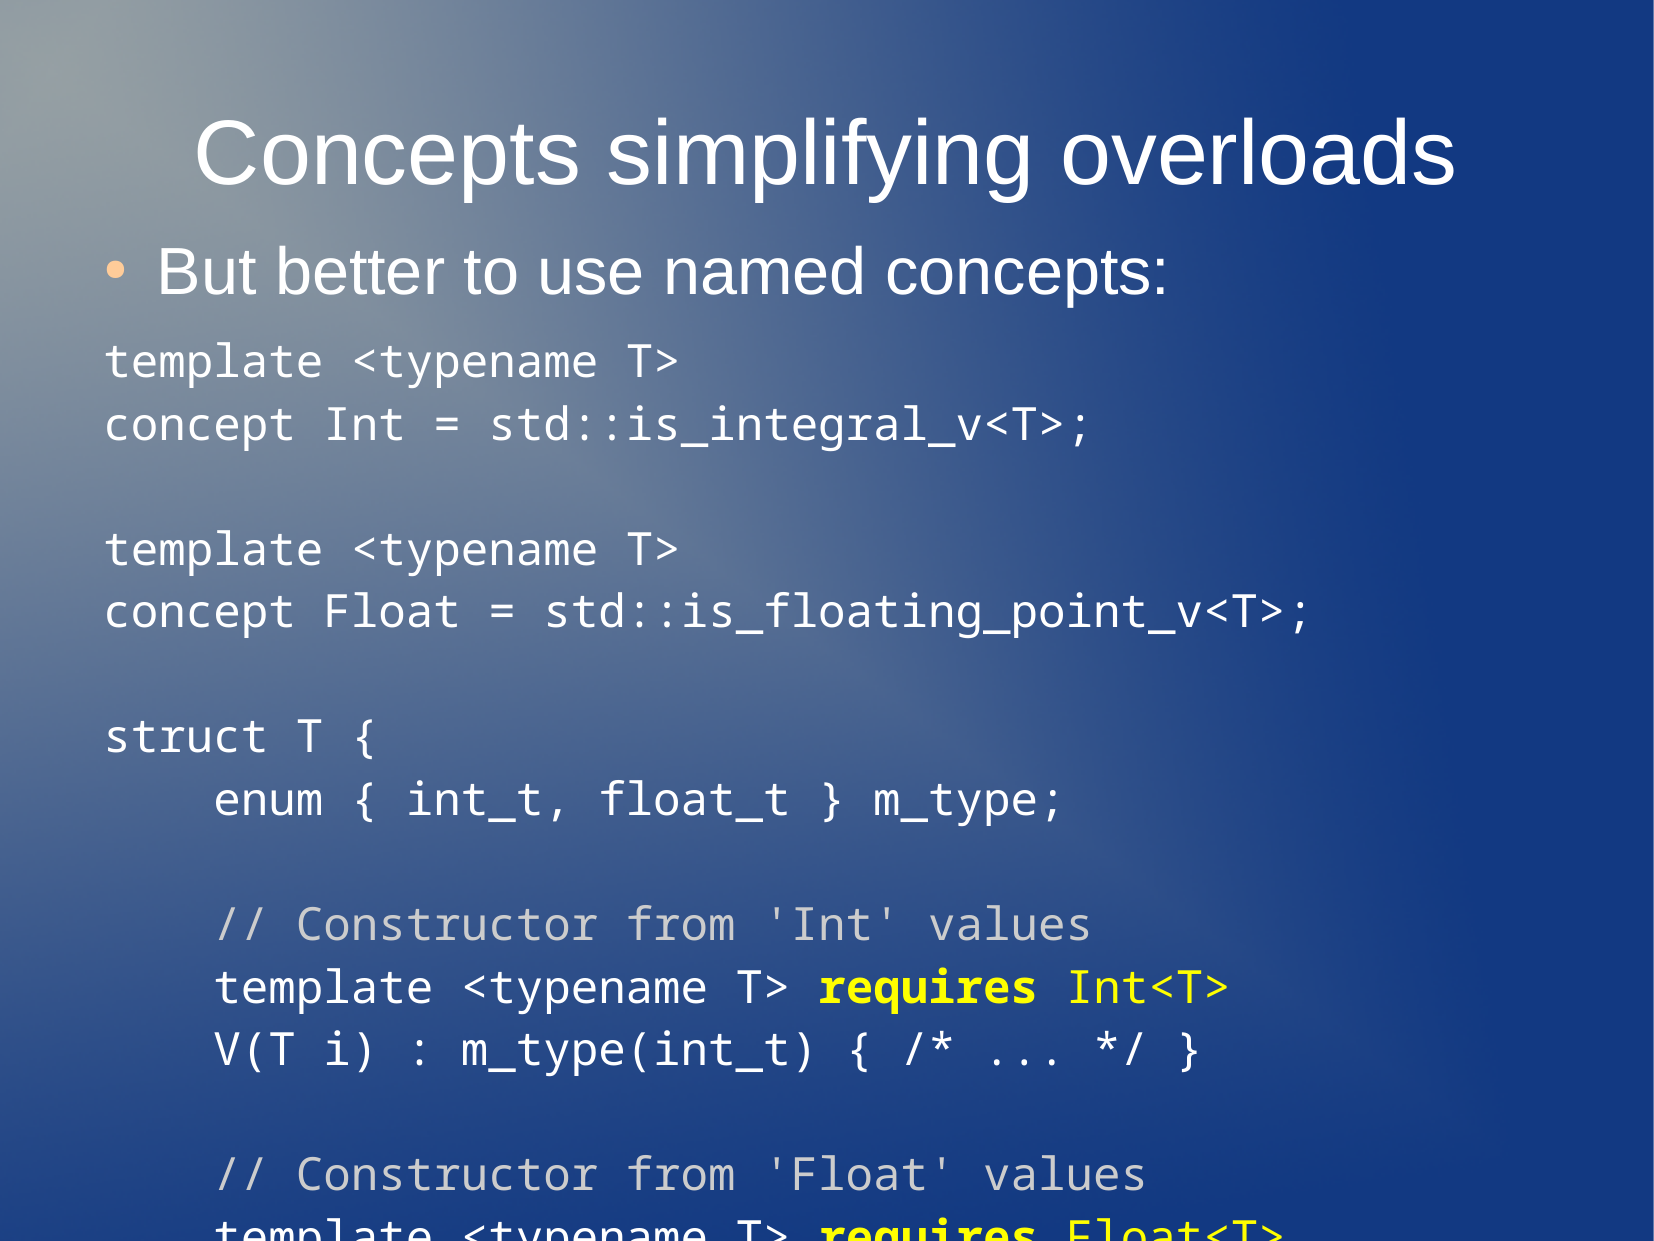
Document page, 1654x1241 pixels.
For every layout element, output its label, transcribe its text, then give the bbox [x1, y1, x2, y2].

text_box template <typename T> concept Int = std::is_integral_v<T>; template <typename T> concept Float = std::is_floating_point_v<T>; struct T { enum { int_t, float_t } m_type; // Constructor from 'Int' values template <typename T> requires Int<T> V(T i) : m_type(int_t) { /* ... */ } // Constructor from 'Float' values template <typename T> requires Float<T> V(T f) : m_type(float_t) { /* ... */ } }; [88, 325, 1457, 1241]
list But better to use named concepts: [85, 233, 1467, 325]
title Concepts simplifying overloads [82, 49, 1571, 257]
picture [0, 0, 1654, 1241]
